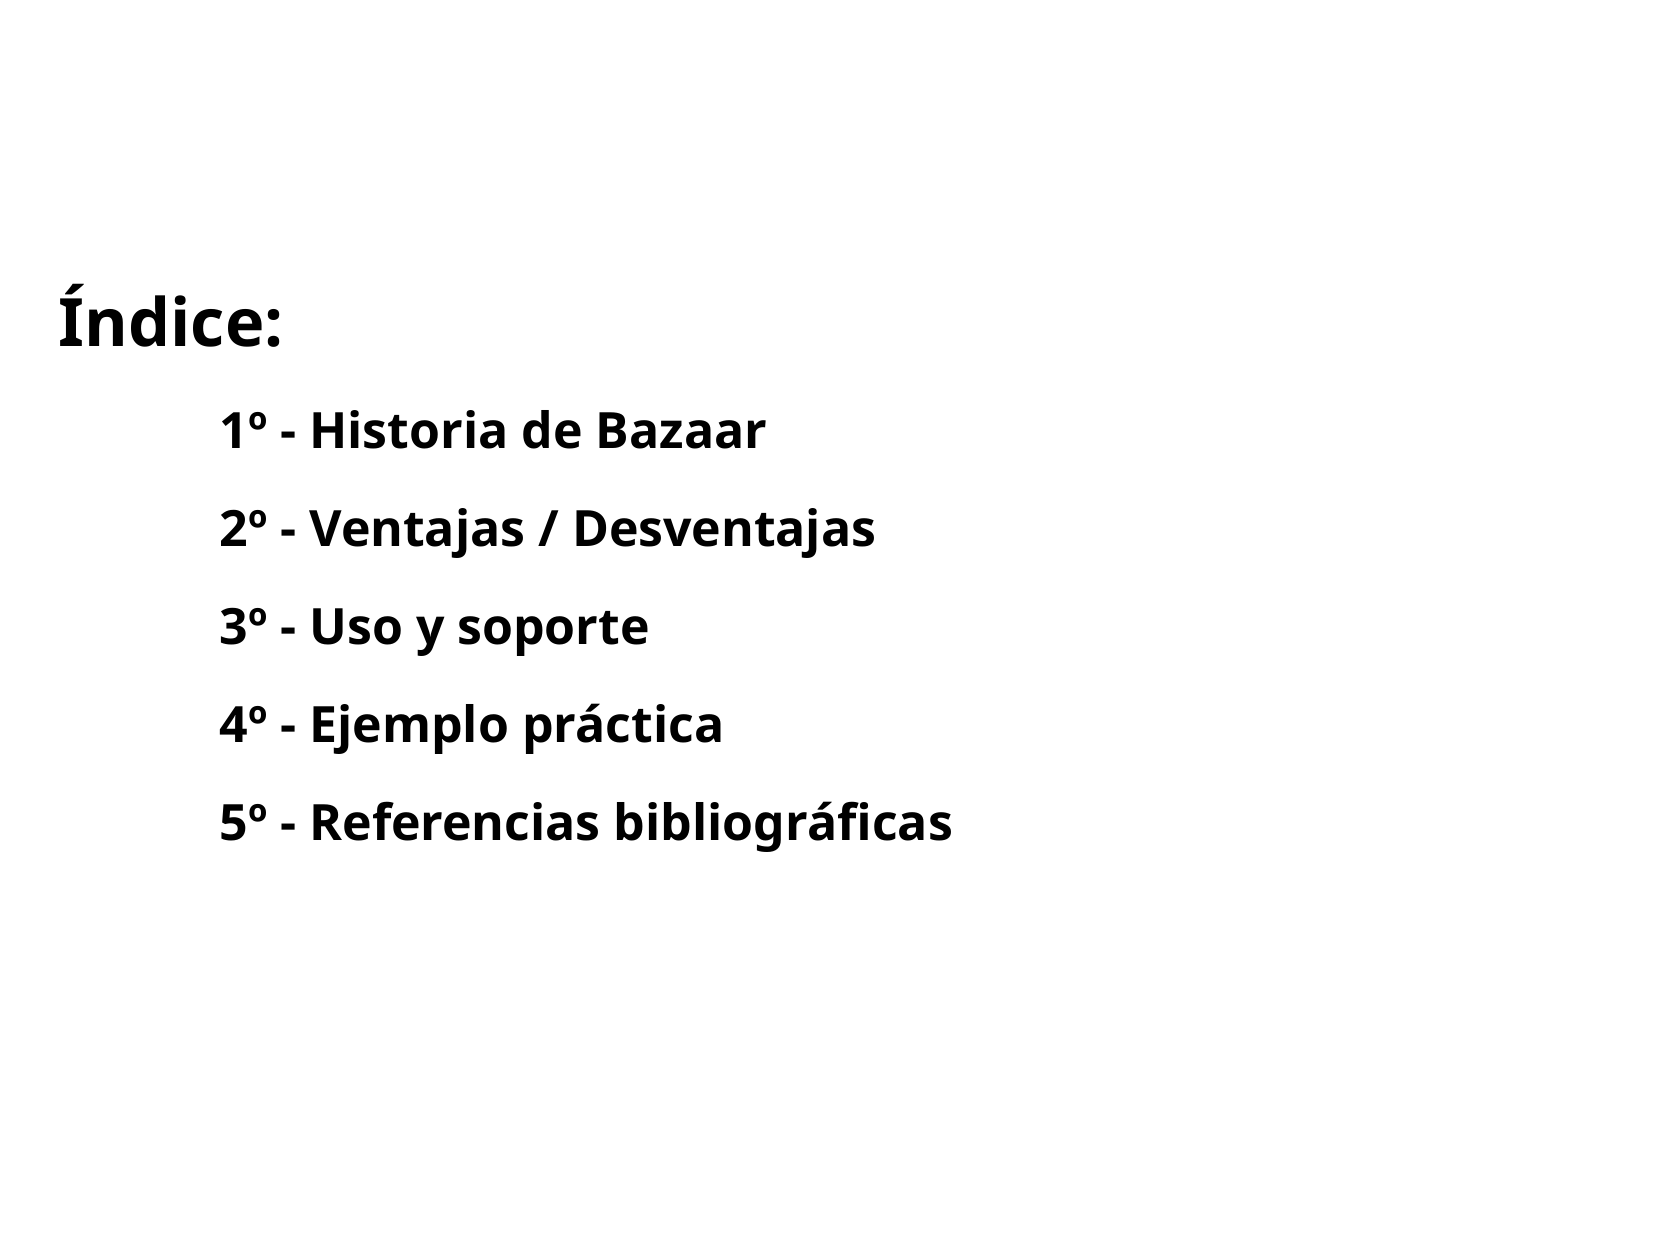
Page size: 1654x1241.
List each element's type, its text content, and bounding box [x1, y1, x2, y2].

list Índice: 1º - Historia de Bazaar 2º - Ventajas / Desventajas 3º - Uso y soporte 4º - Ejemplo práctica 5º - Referencias bibliográficas [59, 154, 1548, 875]
